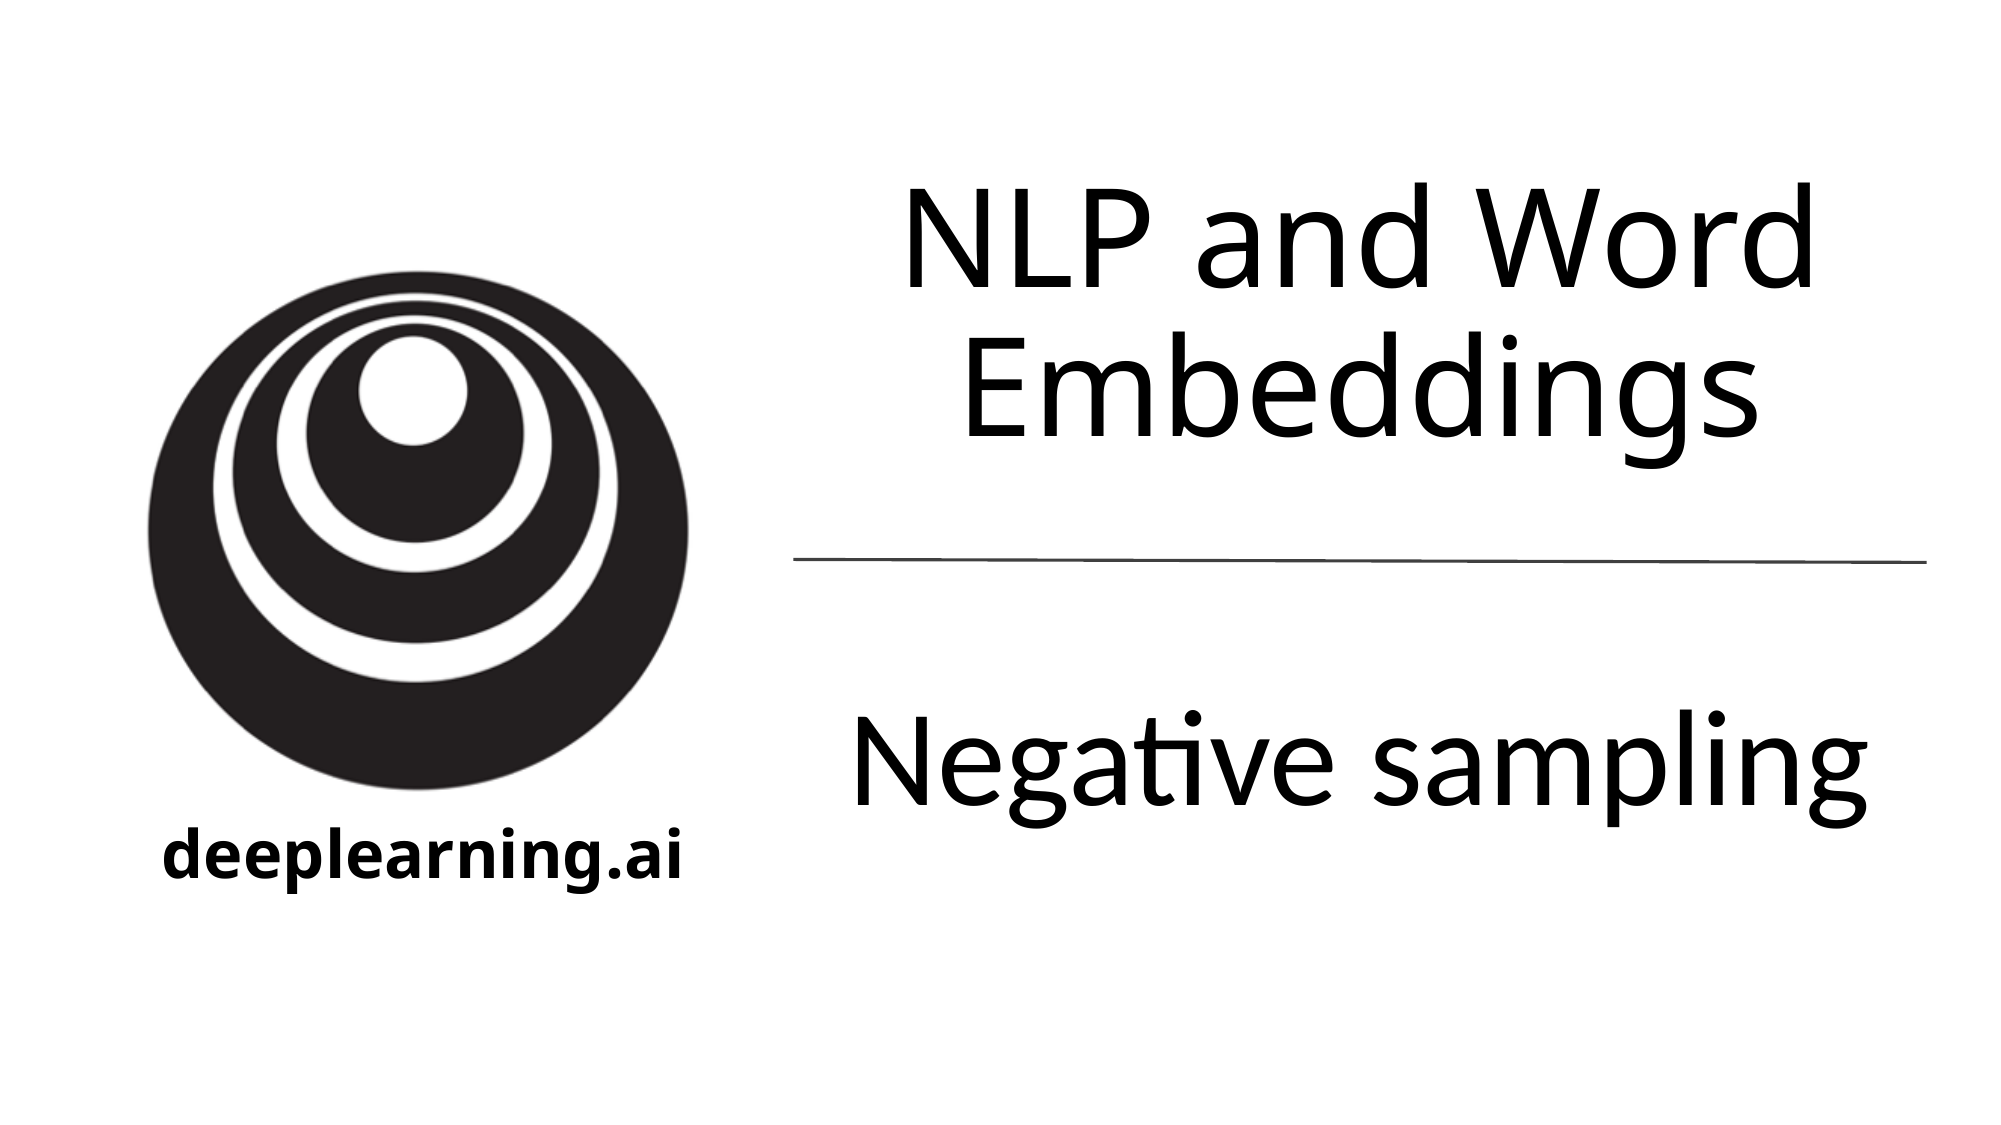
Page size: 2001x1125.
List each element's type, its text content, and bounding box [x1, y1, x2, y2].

text_box deeplearning.ai [56, 768, 790, 901]
title NLP and Word Embeddings [848, 161, 1872, 462]
text_box Negative sampling [759, 660, 1961, 843]
picture [108, 234, 739, 768]
text_box [179, 194, 669, 702]
